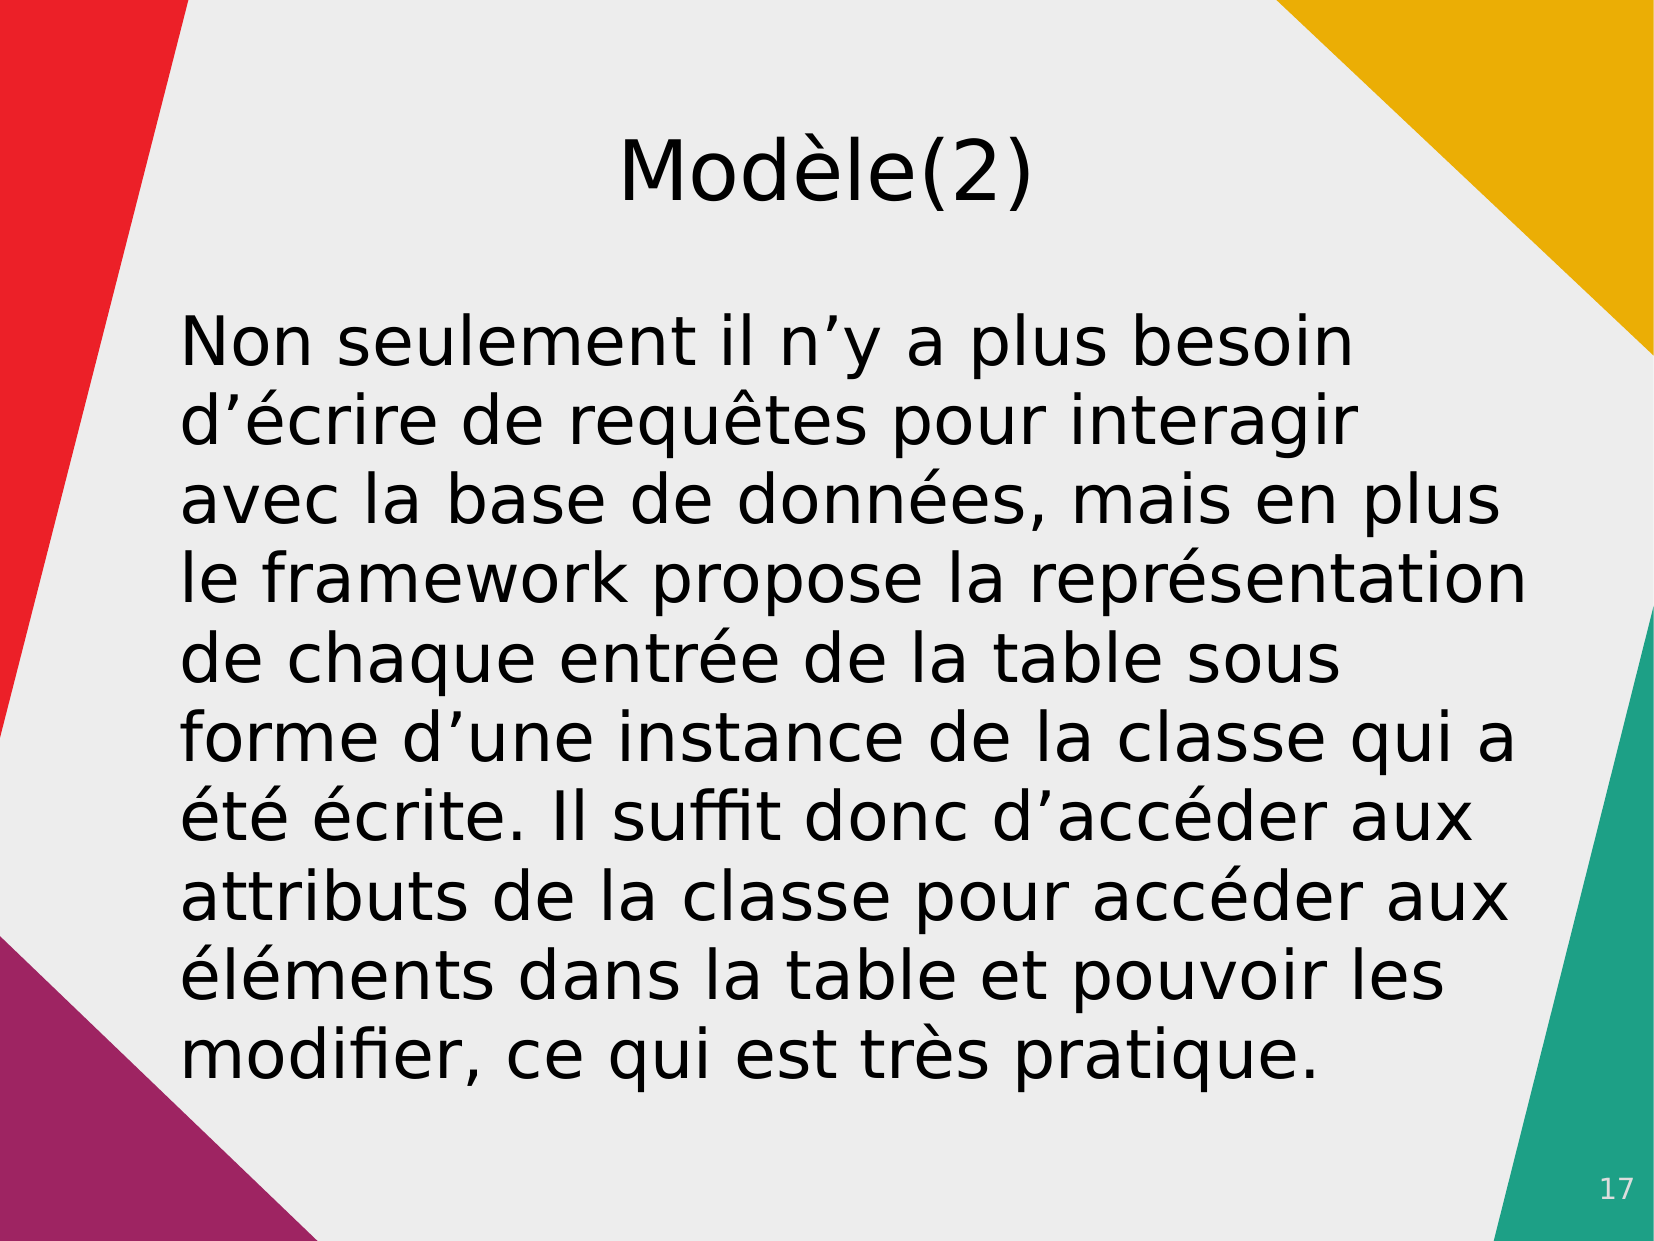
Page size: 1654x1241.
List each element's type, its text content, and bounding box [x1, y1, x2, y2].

list Non seulement il n’y a plus besoin d’écrire de requêtes pour interagir avec la base de données, mais en plus le framework propose la représentation de chaque entrée de la table sous forme d’une instance de la classe qui a été écrite. Il suffit donc d’accéder aux attributs de la classe pour accéder aux éléments dans la table et pouvoir les modifier, ce qui est très pratique. [114, 302, 1539, 1182]
title Modèle(2) [114, 73, 1539, 271]
